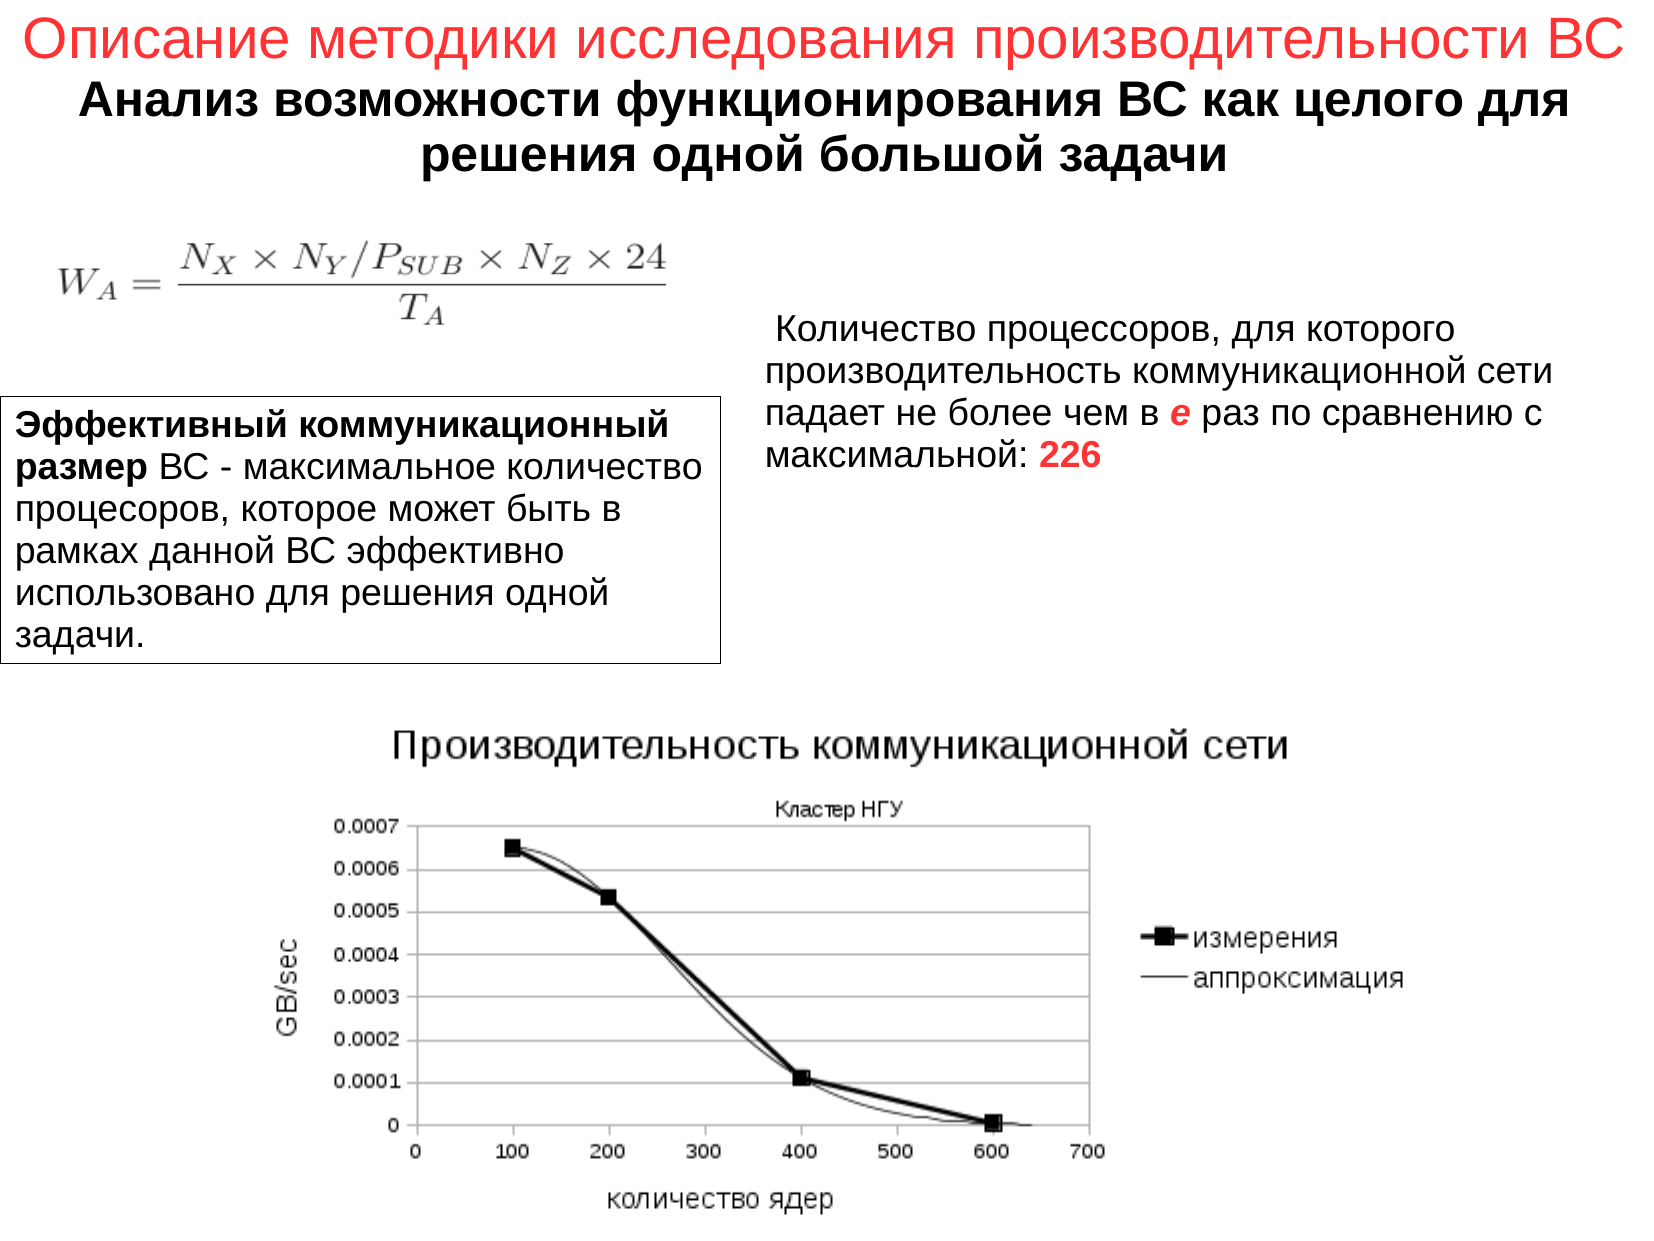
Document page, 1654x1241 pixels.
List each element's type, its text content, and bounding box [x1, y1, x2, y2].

title Описание методики исследования производительности ВС Анализ возможности функционирования ВС как целого для решения одной большой задачи [0, 0, 1647, 198]
text_box Количество процессоров, для которого производительность коммуникационной сети падает не более чем в e раз по сравнению с максимальной: 226 [750, 300, 1606, 483]
text_box Эффективный коммуникационный размер ВС - максимальное количество процесоров, которое может быть в рамках данной ВС эффективно использовано для решения одной задачи. [0, 396, 721, 664]
picture [53, 221, 684, 346]
picture [255, 689, 1429, 1223]
